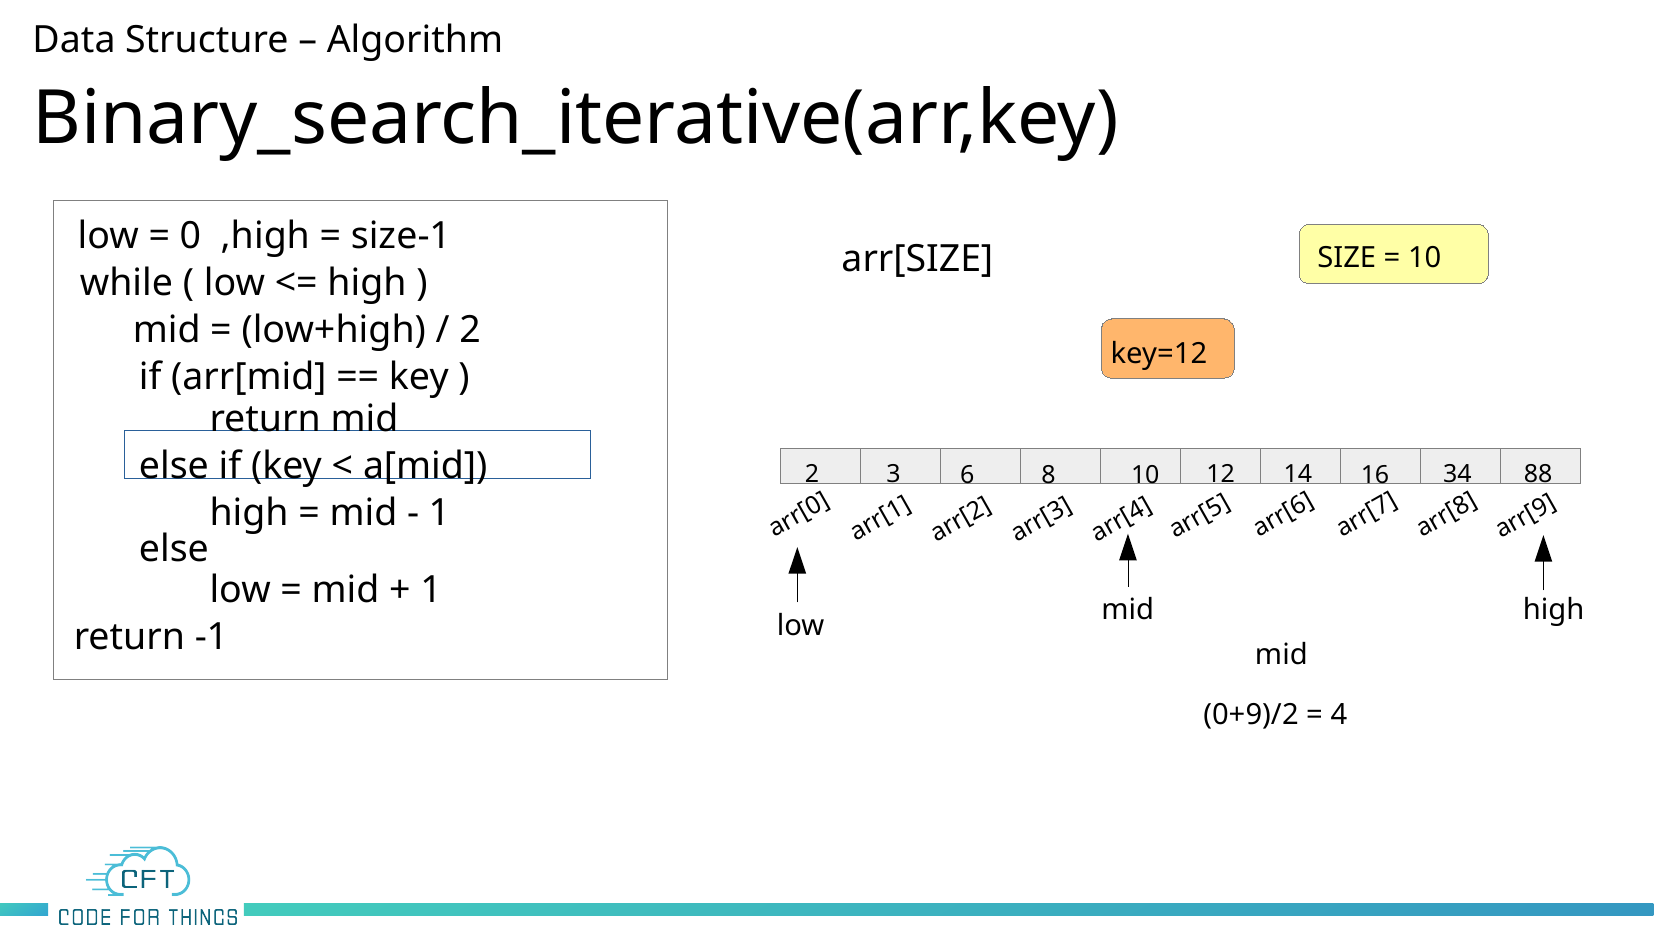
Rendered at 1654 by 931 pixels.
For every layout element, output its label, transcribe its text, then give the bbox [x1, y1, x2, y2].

text_box return -1 [59, 602, 290, 662]
text_box [1331, 448, 1428, 484]
text_box high [1508, 580, 1607, 630]
text_box 8 [1026, 449, 1089, 494]
text_box (0+9)/2 = 4 [1181, 685, 1395, 745]
picture [59, 846, 237, 925]
text_box [1254, 448, 1269, 484]
text_box [1299, 224, 1489, 284]
text_box arr[SIZE] [826, 224, 1040, 291]
text_box [844, 448, 871, 484]
text_box 88 [1509, 448, 1571, 500]
text_box [1102, 318, 1233, 324]
text_box key=12 [1095, 324, 1241, 409]
text_box arr[2] [906, 488, 1016, 563]
text_box 6 [945, 449, 1007, 494]
text_box SIZE = 10 [1302, 228, 1483, 278]
text_box [53, 200, 668, 680]
text_box 14 [1269, 448, 1331, 500]
text_box low = 0 ,high = size-1 [53, 200, 609, 260]
text_box arr[3] [986, 491, 1104, 568]
text_box arr[9] [1471, 456, 1602, 560]
text_box 10 [1116, 449, 1181, 494]
text_box while ( low <= high ) [64, 260, 514, 307]
text_box low [762, 596, 857, 646]
title Data Structure – Algorithm Binary_search_iterative(arr,key) [32, 0, 1595, 199]
text_box 34 [1428, 448, 1491, 500]
text_box 12 [1191, 448, 1254, 493]
text_box arr[8] [1399, 484, 1503, 559]
text_box else if (key < a[mid]) [124, 431, 621, 490]
text_box else [124, 513, 243, 573]
text_box if (arr[mid] == key ) [124, 342, 550, 401]
text_box [1491, 448, 1509, 484]
text_box arr[0] [744, 484, 857, 558]
text_box low = mid + 1 [194, 555, 621, 614]
text_box [1571, 448, 1581, 461]
text_box mid [1240, 625, 1335, 685]
text_box high = mid - 1 [194, 478, 621, 537]
text_box 3 [871, 448, 925, 493]
text_box 16 [1346, 449, 1420, 501]
text_box arr[5] [1151, 484, 1267, 556]
text_box arr[4] [1074, 492, 1179, 562]
text_box 2 [790, 448, 844, 493]
text_box [925, 448, 1191, 484]
text_box arr[7] [1318, 498, 1428, 562]
text_box mid = (low+high) / 2 [118, 295, 603, 354]
text_box return mid [194, 383, 443, 443]
text_box mid [1086, 580, 1177, 638]
text_box arr[6] [1232, 484, 1362, 562]
text_box arr[1] [826, 485, 935, 562]
text_box [780, 448, 790, 484]
